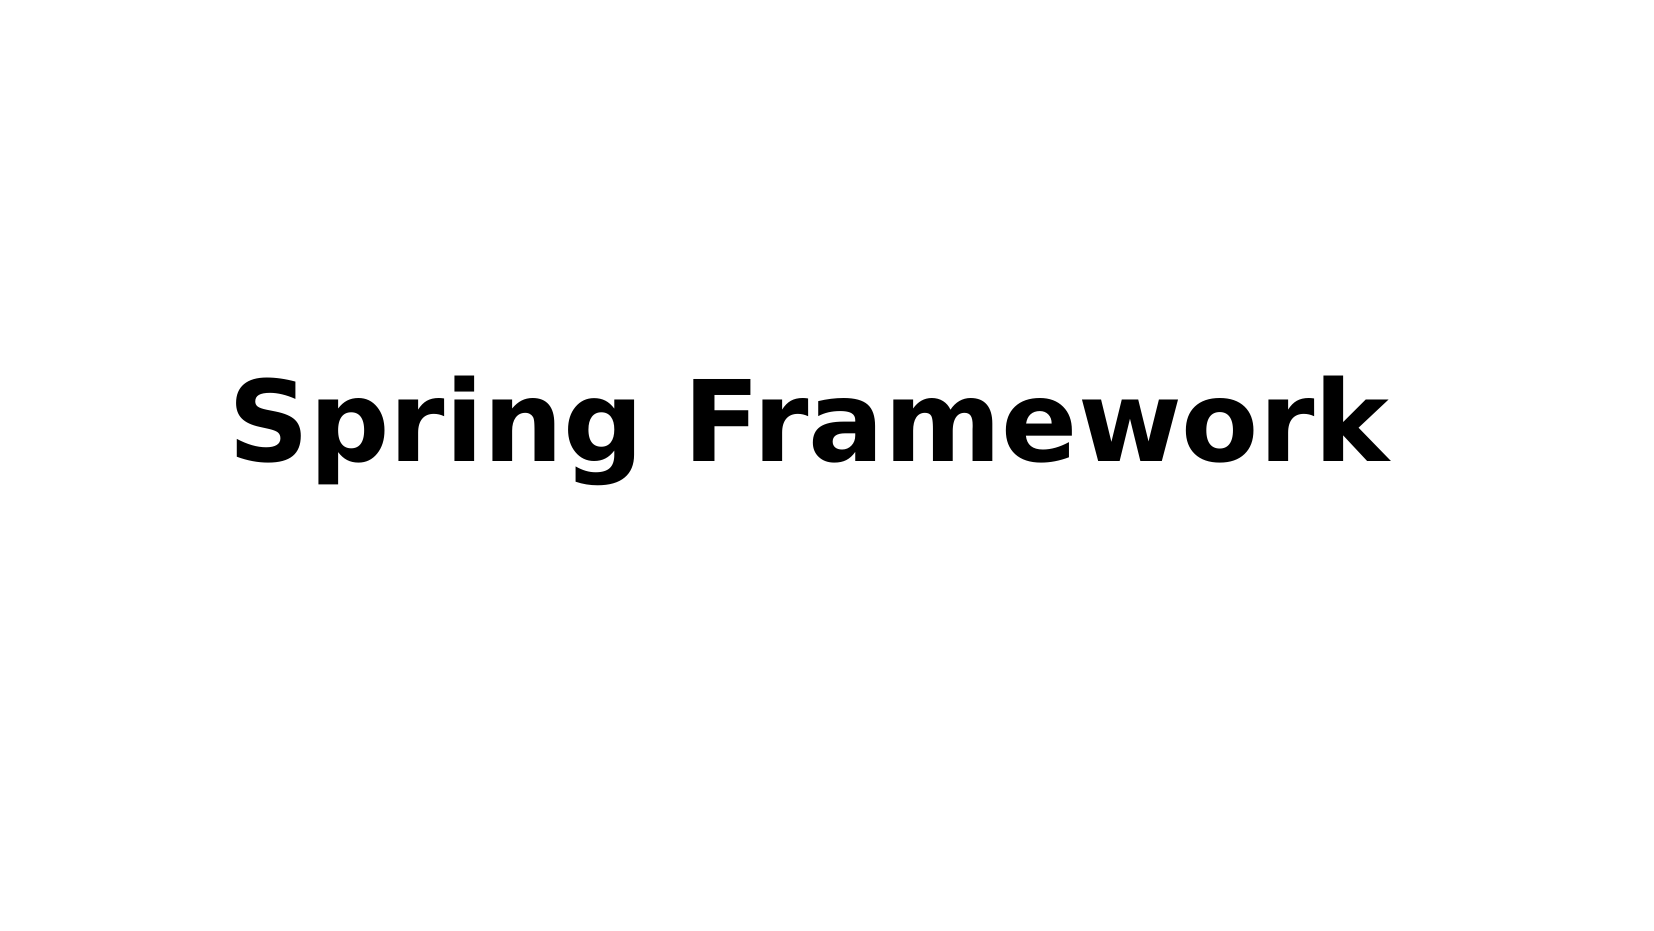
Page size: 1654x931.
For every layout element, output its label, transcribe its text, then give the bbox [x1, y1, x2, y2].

title Spring Framework [106, 336, 1512, 492]
